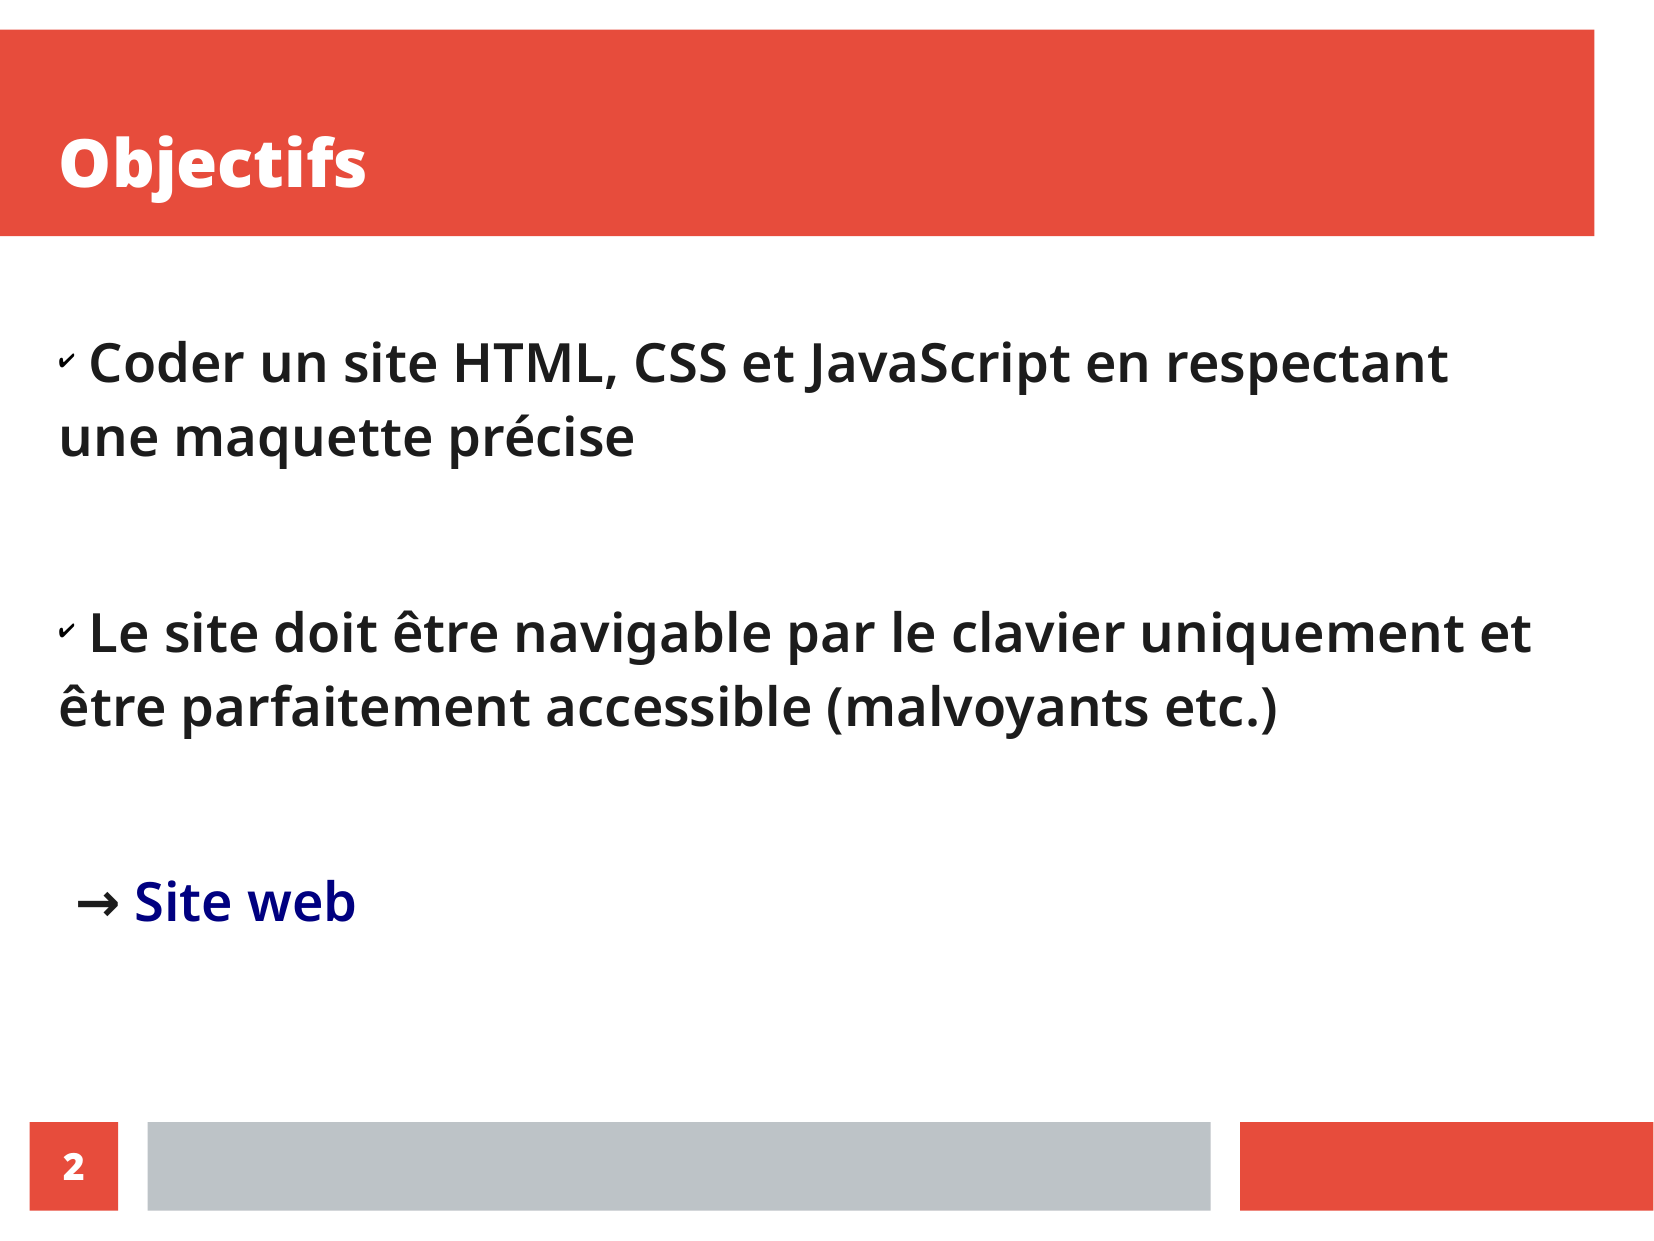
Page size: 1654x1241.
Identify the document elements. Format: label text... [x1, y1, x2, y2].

title Objectifs [59, 59, 1595, 207]
list Coder un site HTML, CSS et JavaScript en respectant une maquette précise Le site doit être navigable par le clavier uniquement et être parfaitement accessible (malvoyants etc.) → Site web [59, 324, 1565, 1087]
